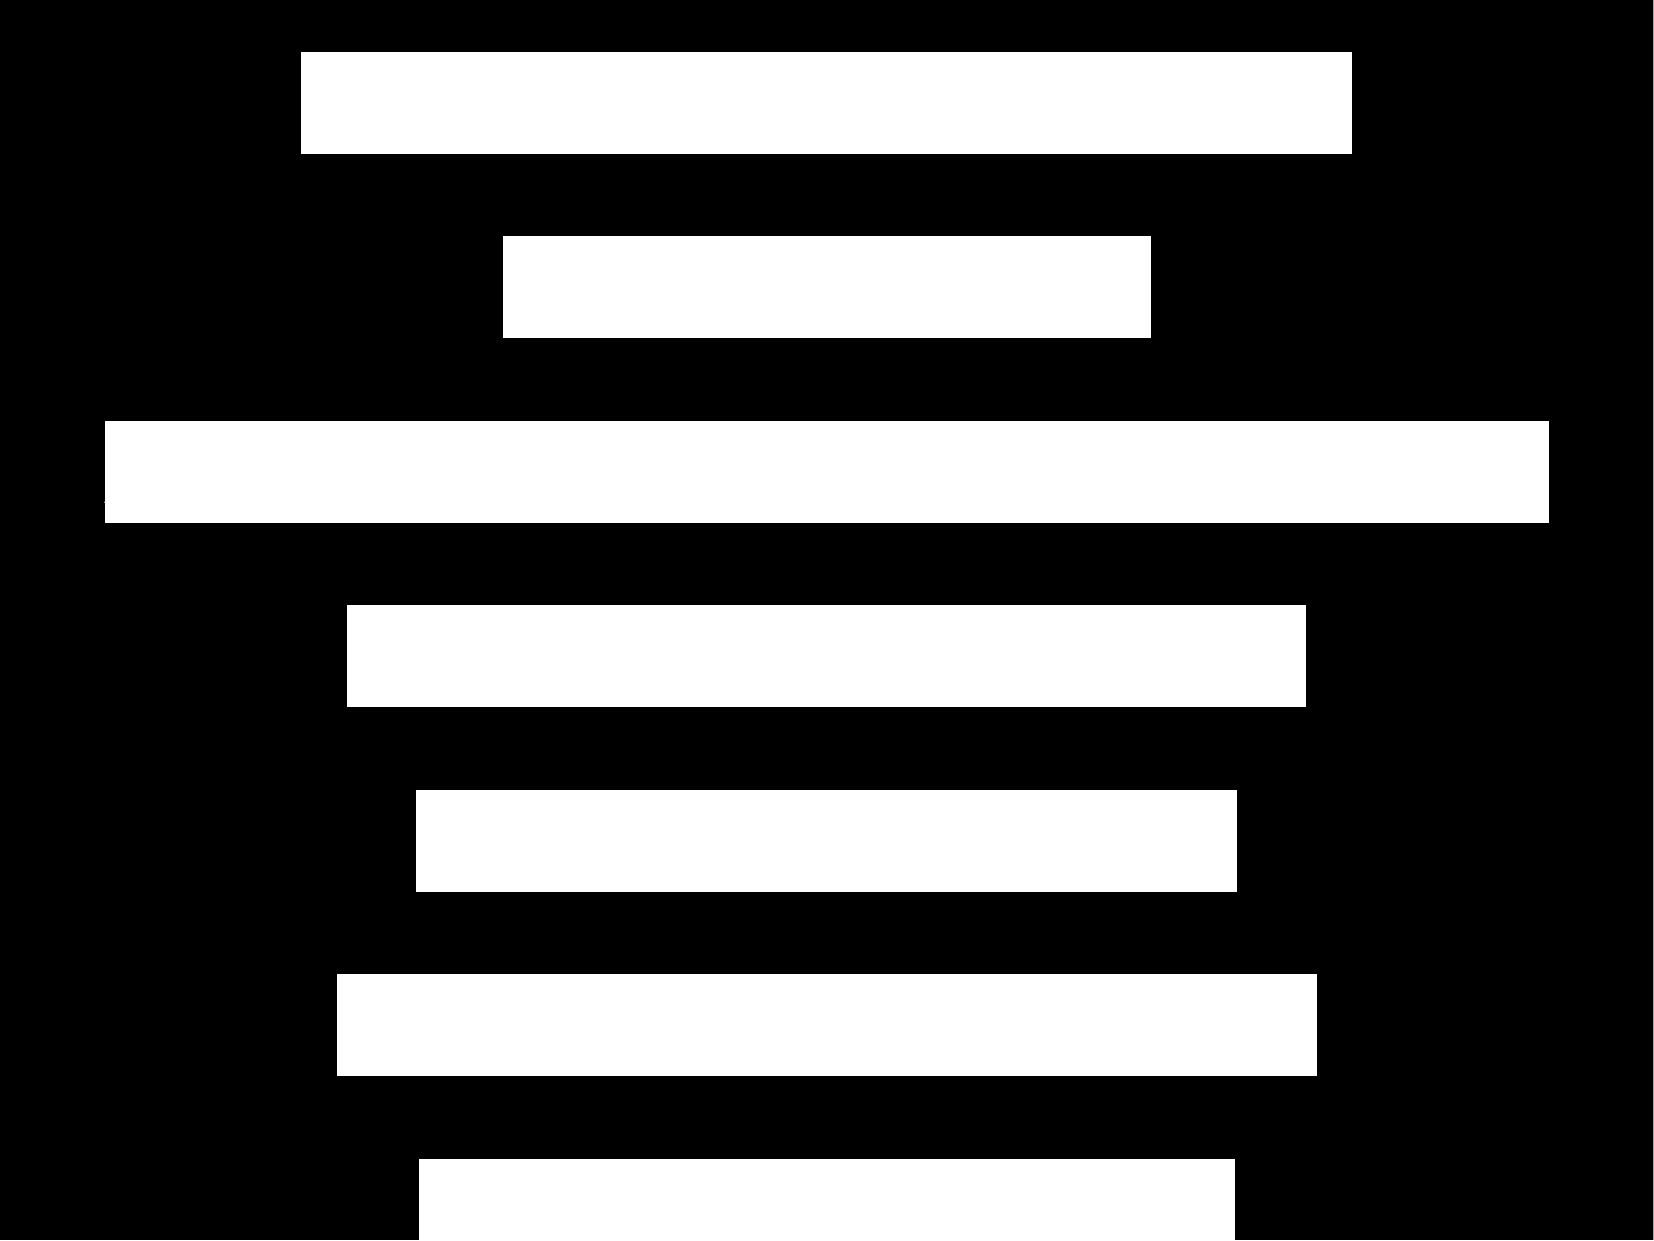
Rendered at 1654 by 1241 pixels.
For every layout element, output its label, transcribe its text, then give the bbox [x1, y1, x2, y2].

subtitle Nem tudo o que acontece dá pra entender Andando pela fé a gente vai vencer O que quero mais é me encher do teu poder Jesus, se estás comigo, a quem eu temerei? [82, 8, 1571, 1222]
